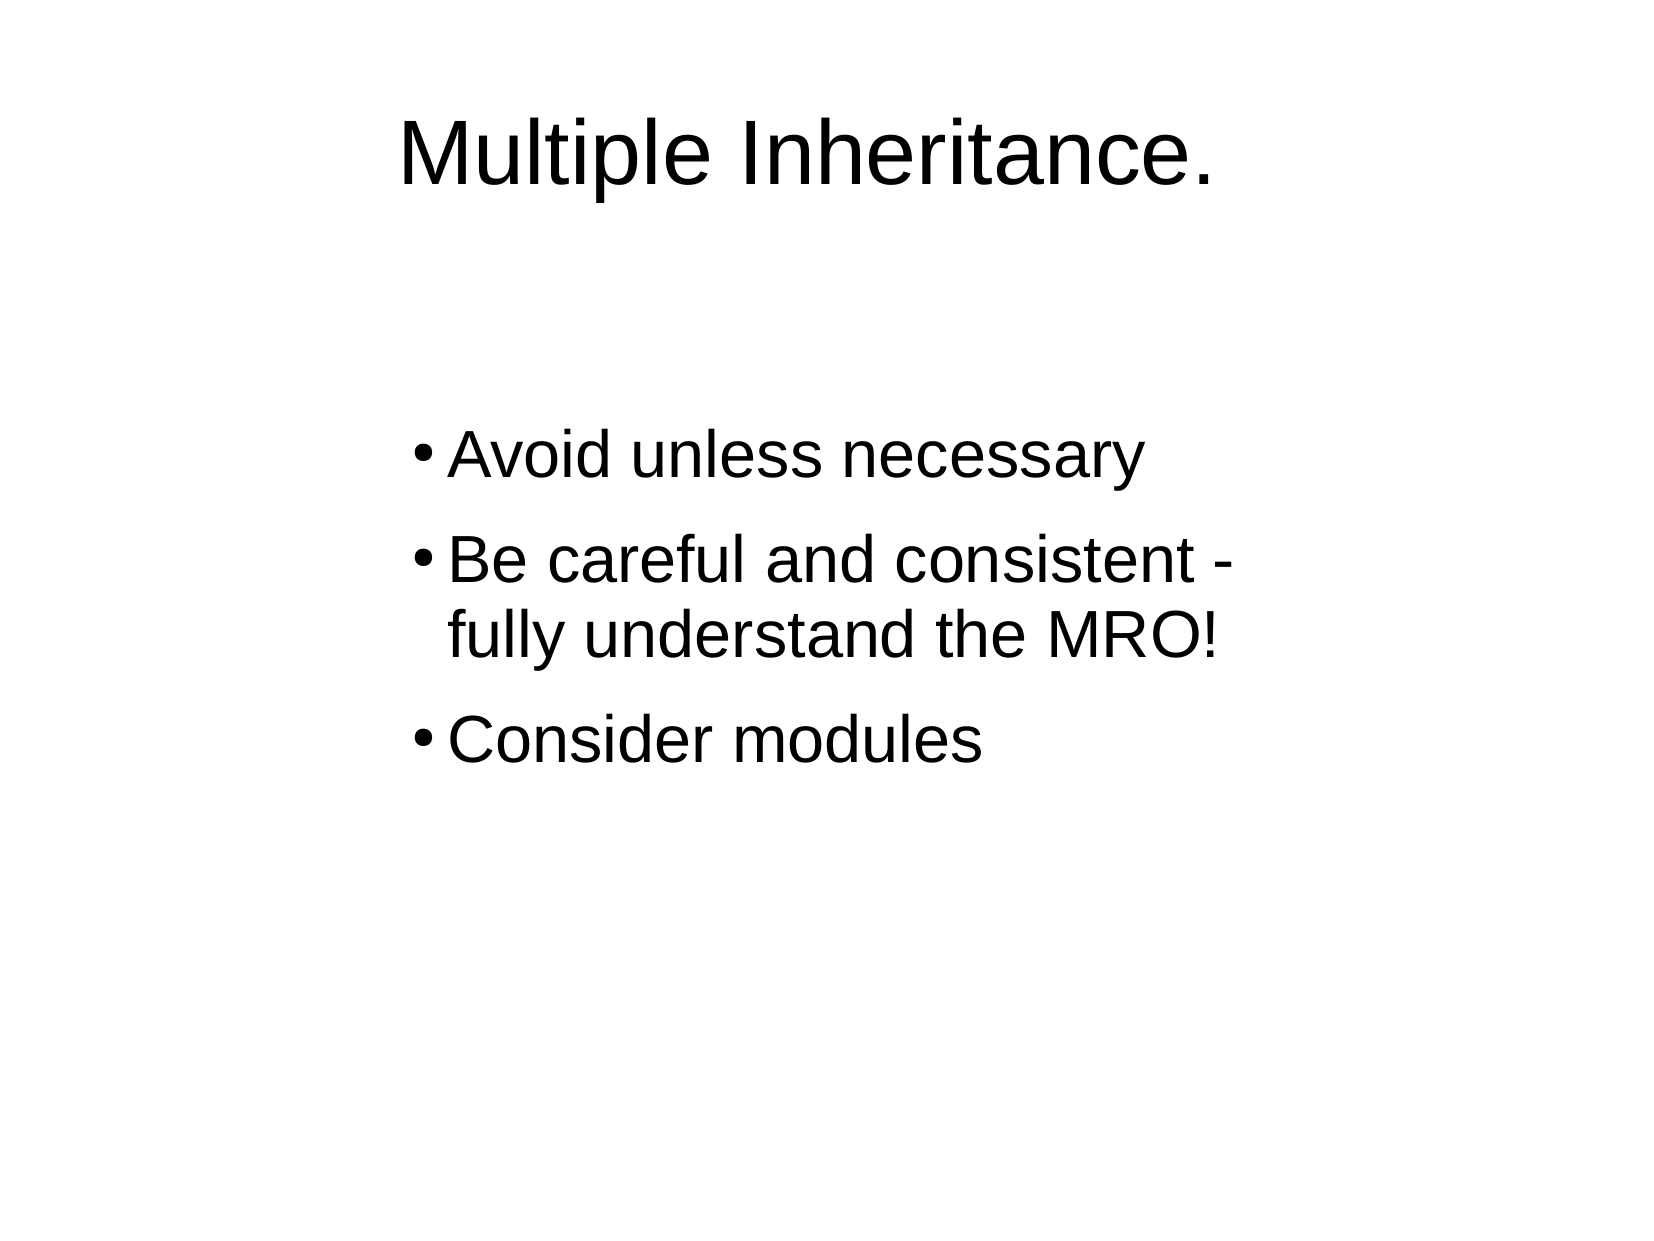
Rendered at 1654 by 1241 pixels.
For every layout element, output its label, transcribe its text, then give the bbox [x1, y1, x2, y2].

title Multiple Inheritance. [45, 49, 1571, 257]
subtitle Avoid unless necessary Be careful and consistent - fully understand the MRO! Consider modules [411, 417, 1252, 853]
